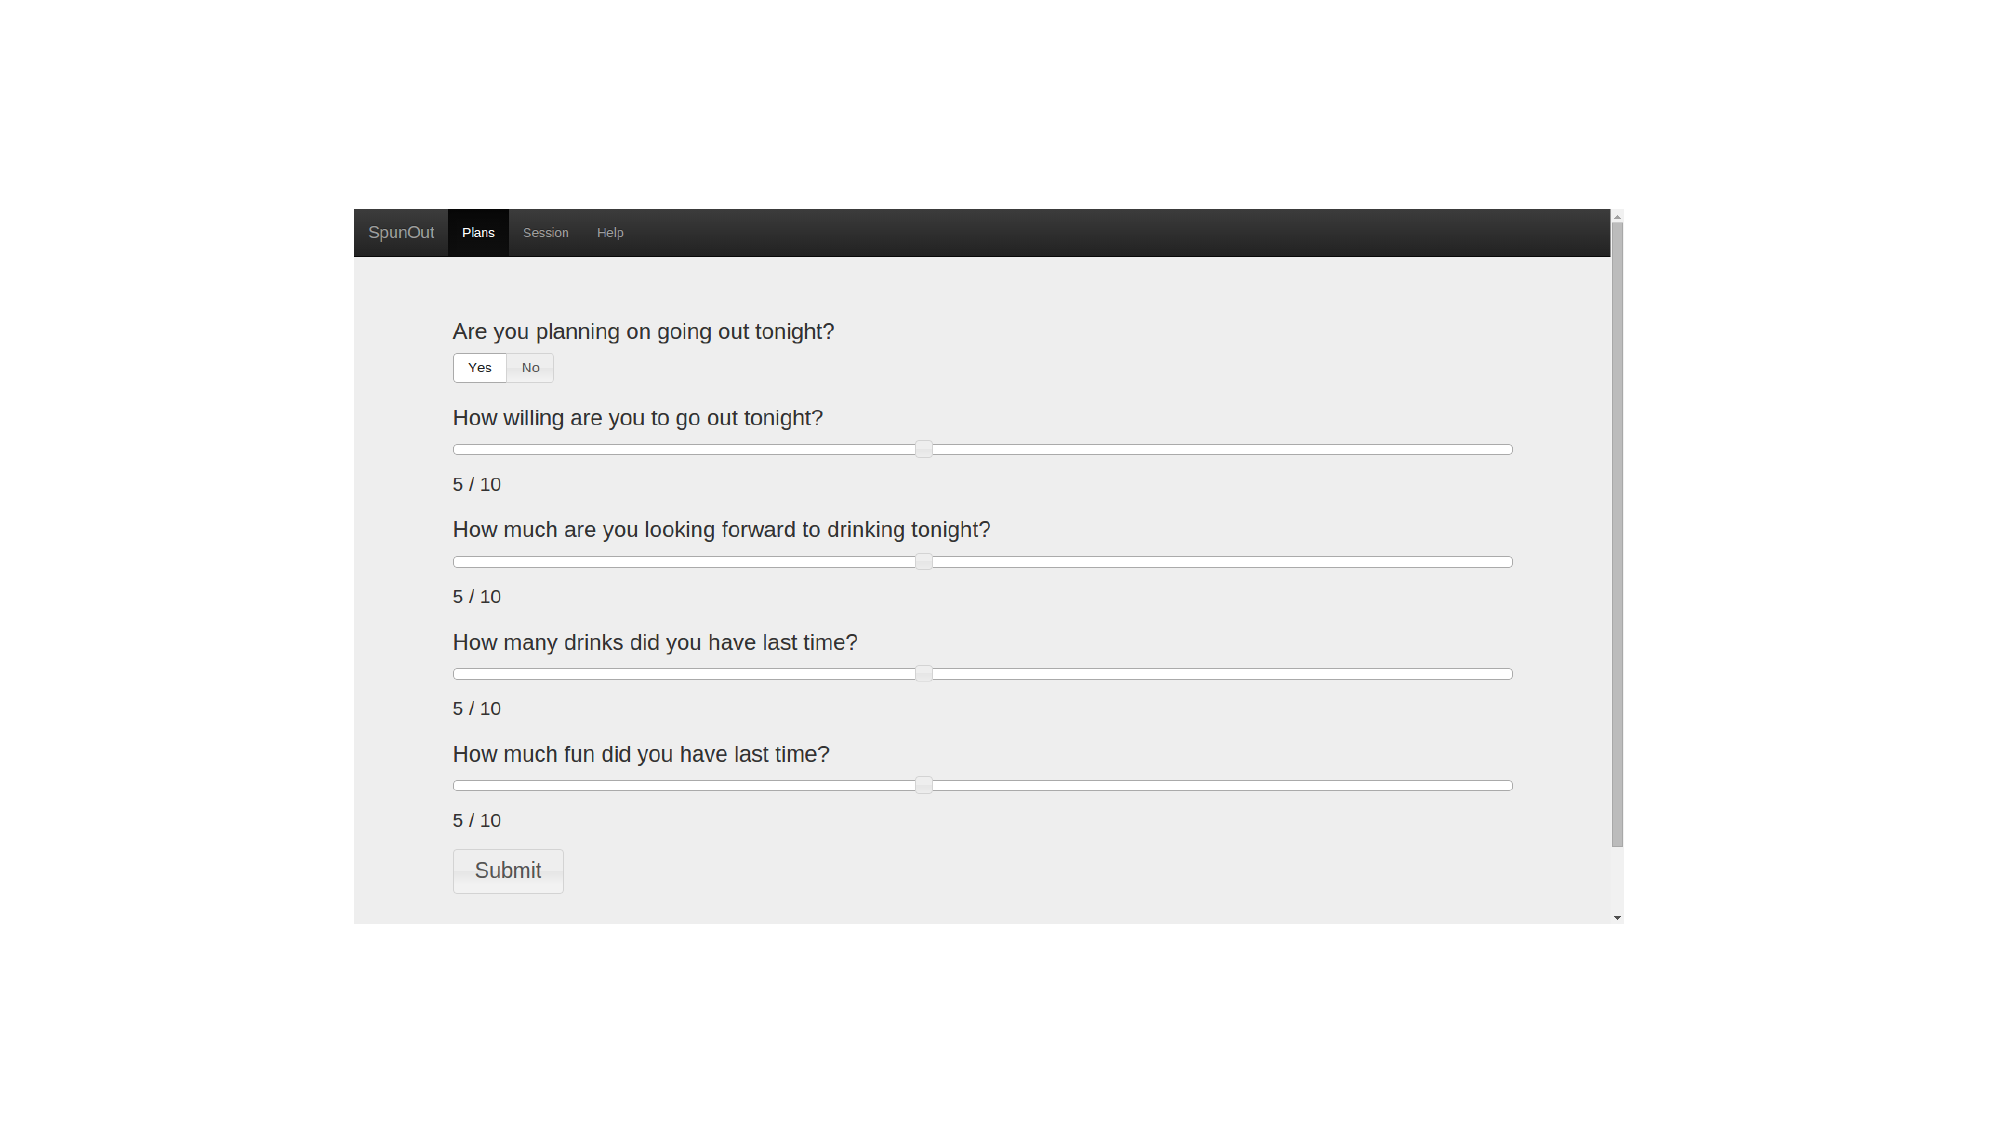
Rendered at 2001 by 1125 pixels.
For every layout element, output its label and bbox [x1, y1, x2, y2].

picture [354, 209, 1624, 924]
